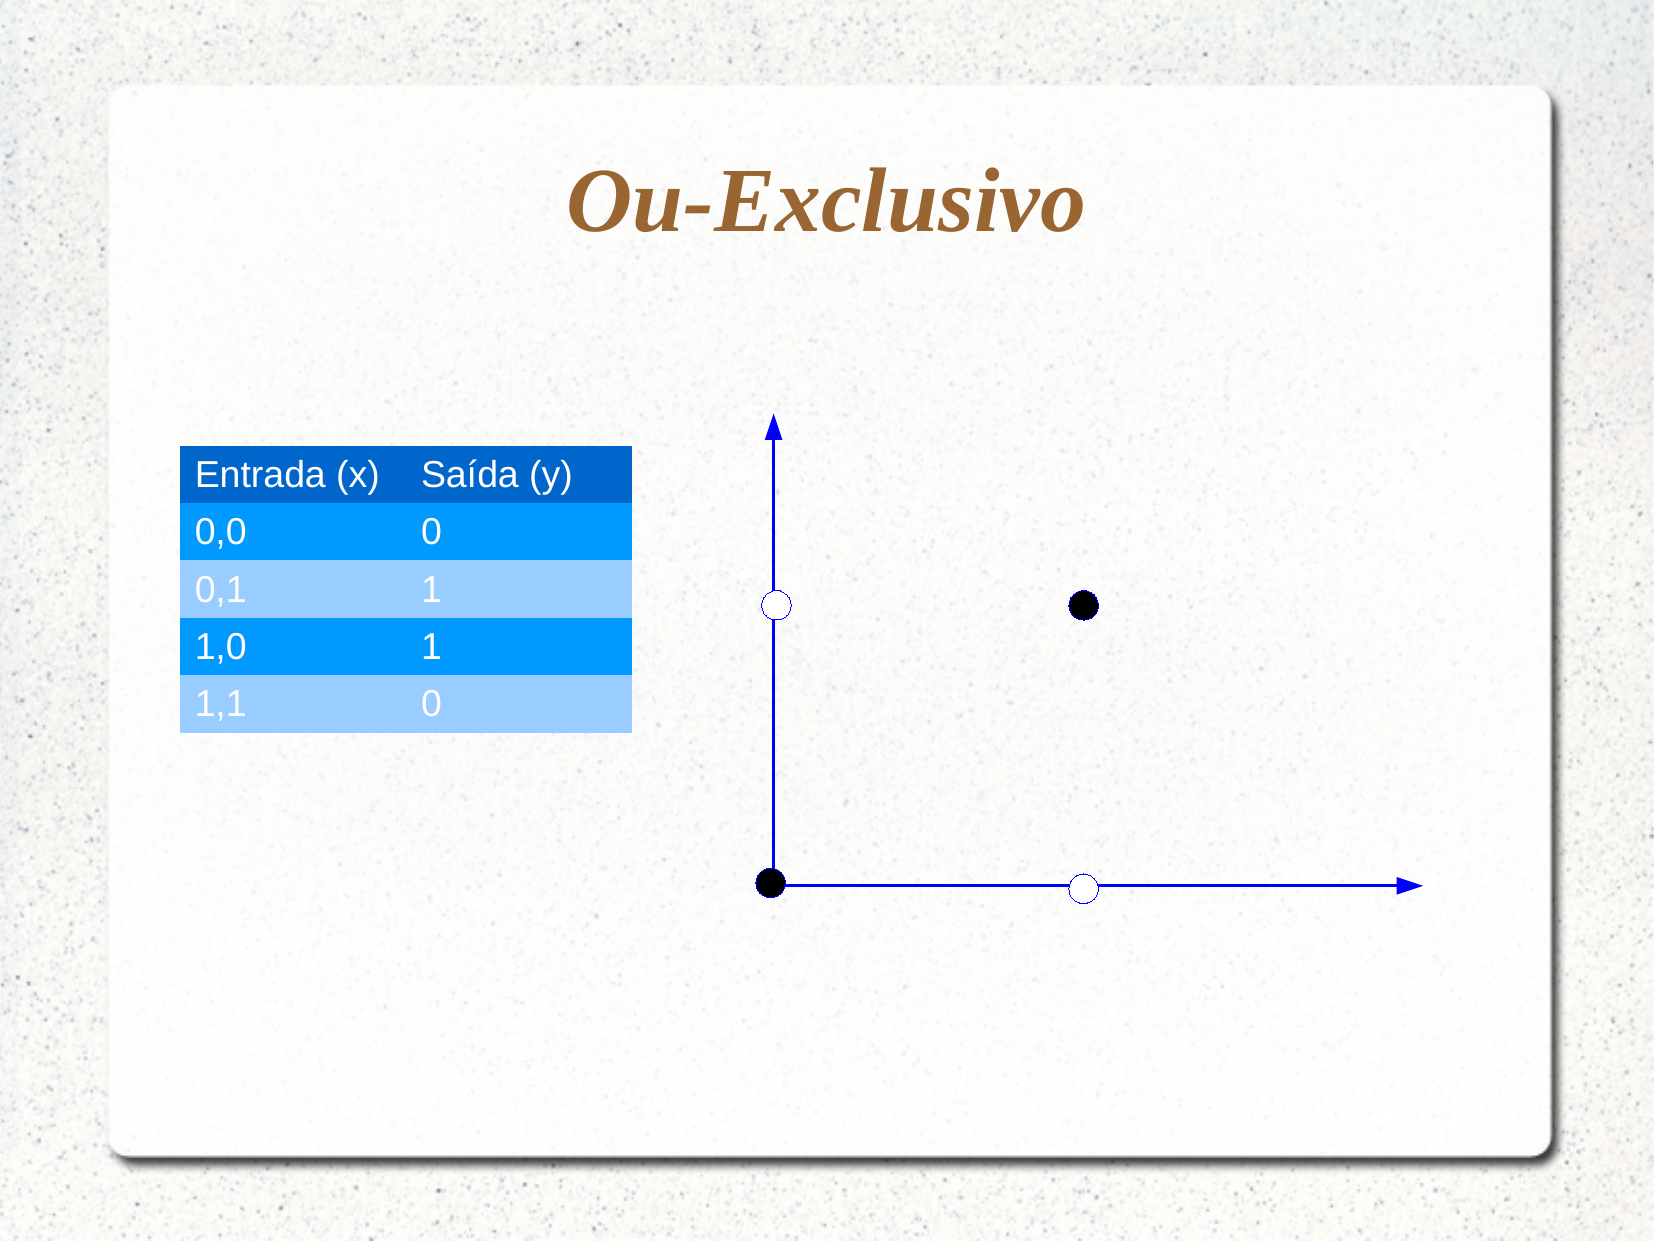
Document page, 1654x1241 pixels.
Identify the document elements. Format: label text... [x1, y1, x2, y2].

text_box [1068, 873, 1099, 904]
table_cell 0,1 [180, 560, 406, 618]
table_cell 1 [406, 618, 632, 675]
text_box [761, 590, 792, 620]
table_header Entrada (x) [180, 446, 406, 503]
table_cell 1,0 [180, 618, 406, 675]
table_cell 1,1 [180, 675, 406, 733]
table_cell 0,0 [180, 503, 406, 560]
text_box [1068, 590, 1099, 621]
text_box [755, 868, 786, 898]
title Ou-Exclusivo [118, 96, 1536, 304]
table_header Saída (y) [406, 446, 632, 503]
table_cell 1 [406, 560, 632, 618]
list [147, 336, 1506, 1137]
picture [0, 0, 1654, 1241]
table_cell 0 [406, 503, 632, 560]
table_cell 0 [406, 675, 632, 733]
